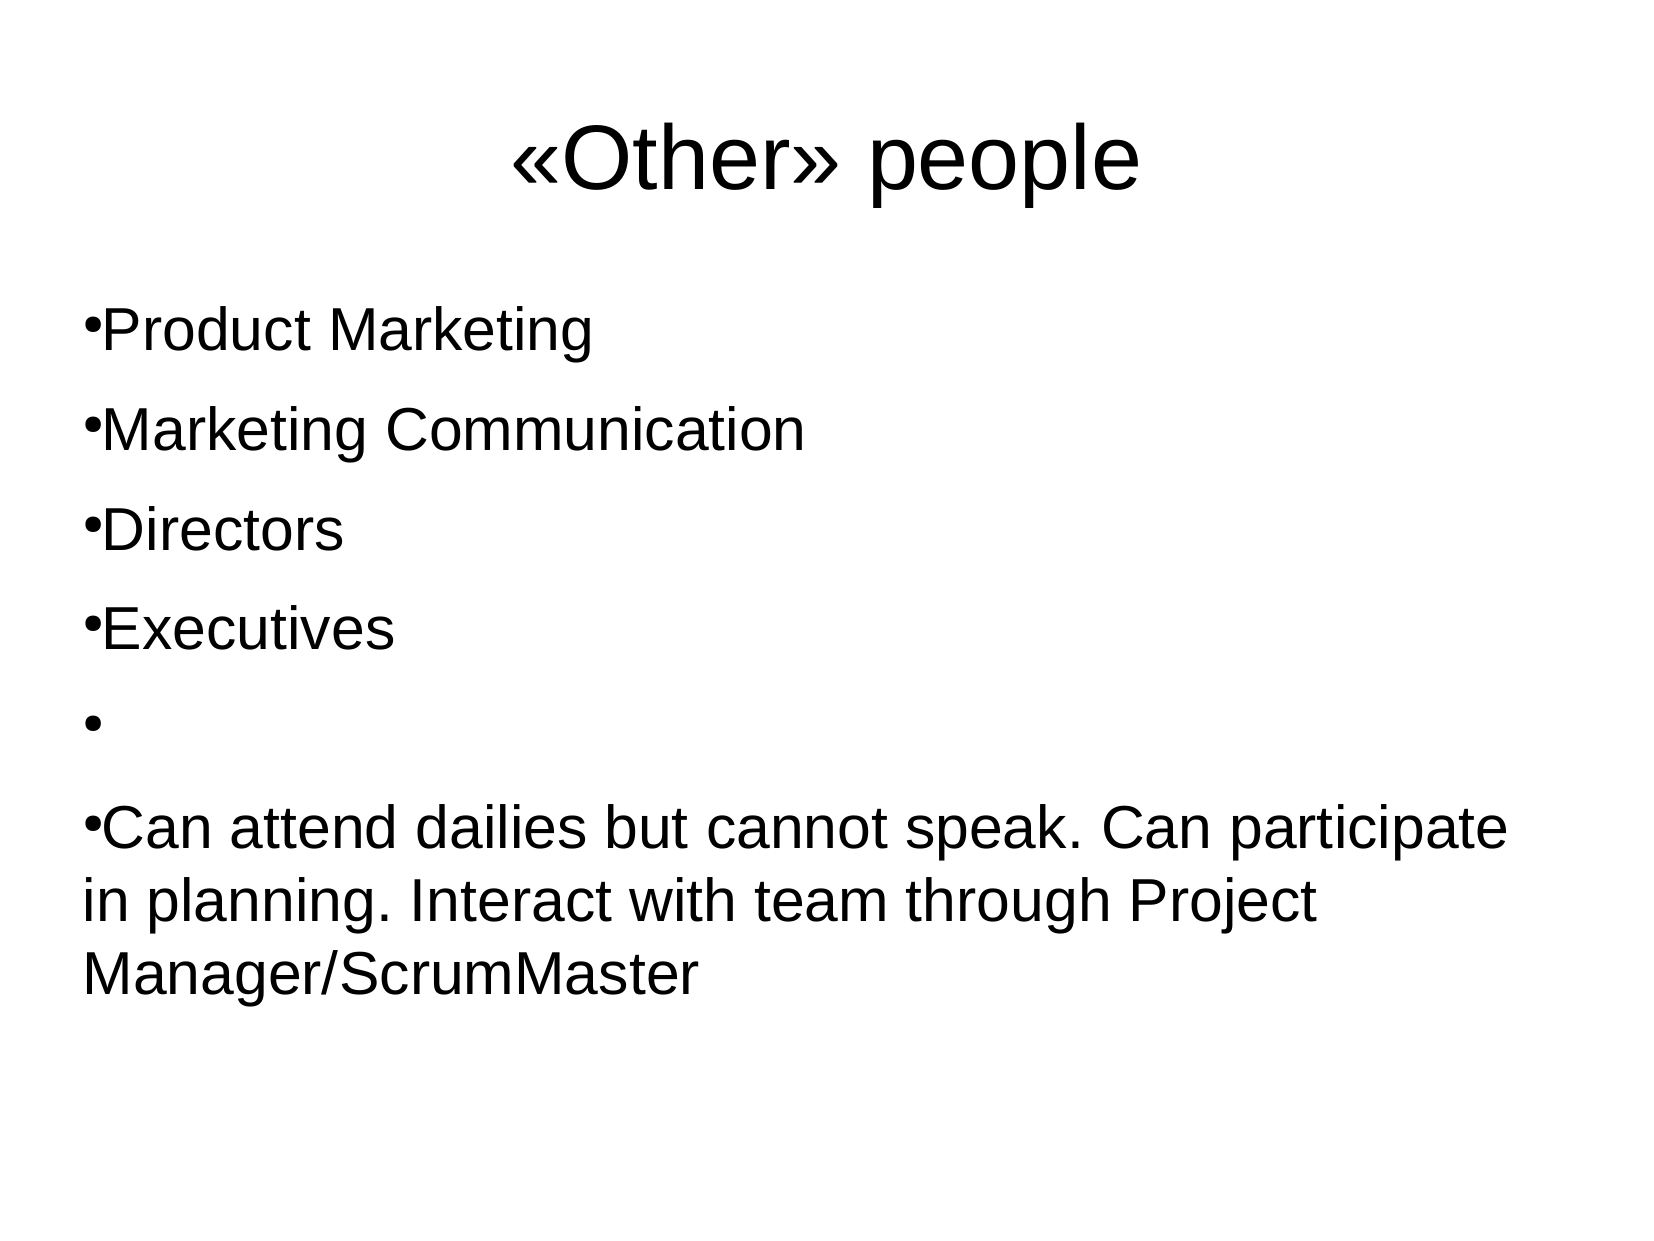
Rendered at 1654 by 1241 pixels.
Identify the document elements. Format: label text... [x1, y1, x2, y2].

list Product Marketing Marketing Communication Directors Executives Can attend dailies but cannot speak. Can participate in planning. Interact with team through Project Manager/ScrumMaster [82, 290, 1571, 1010]
title «Other» people [82, 49, 1571, 257]
